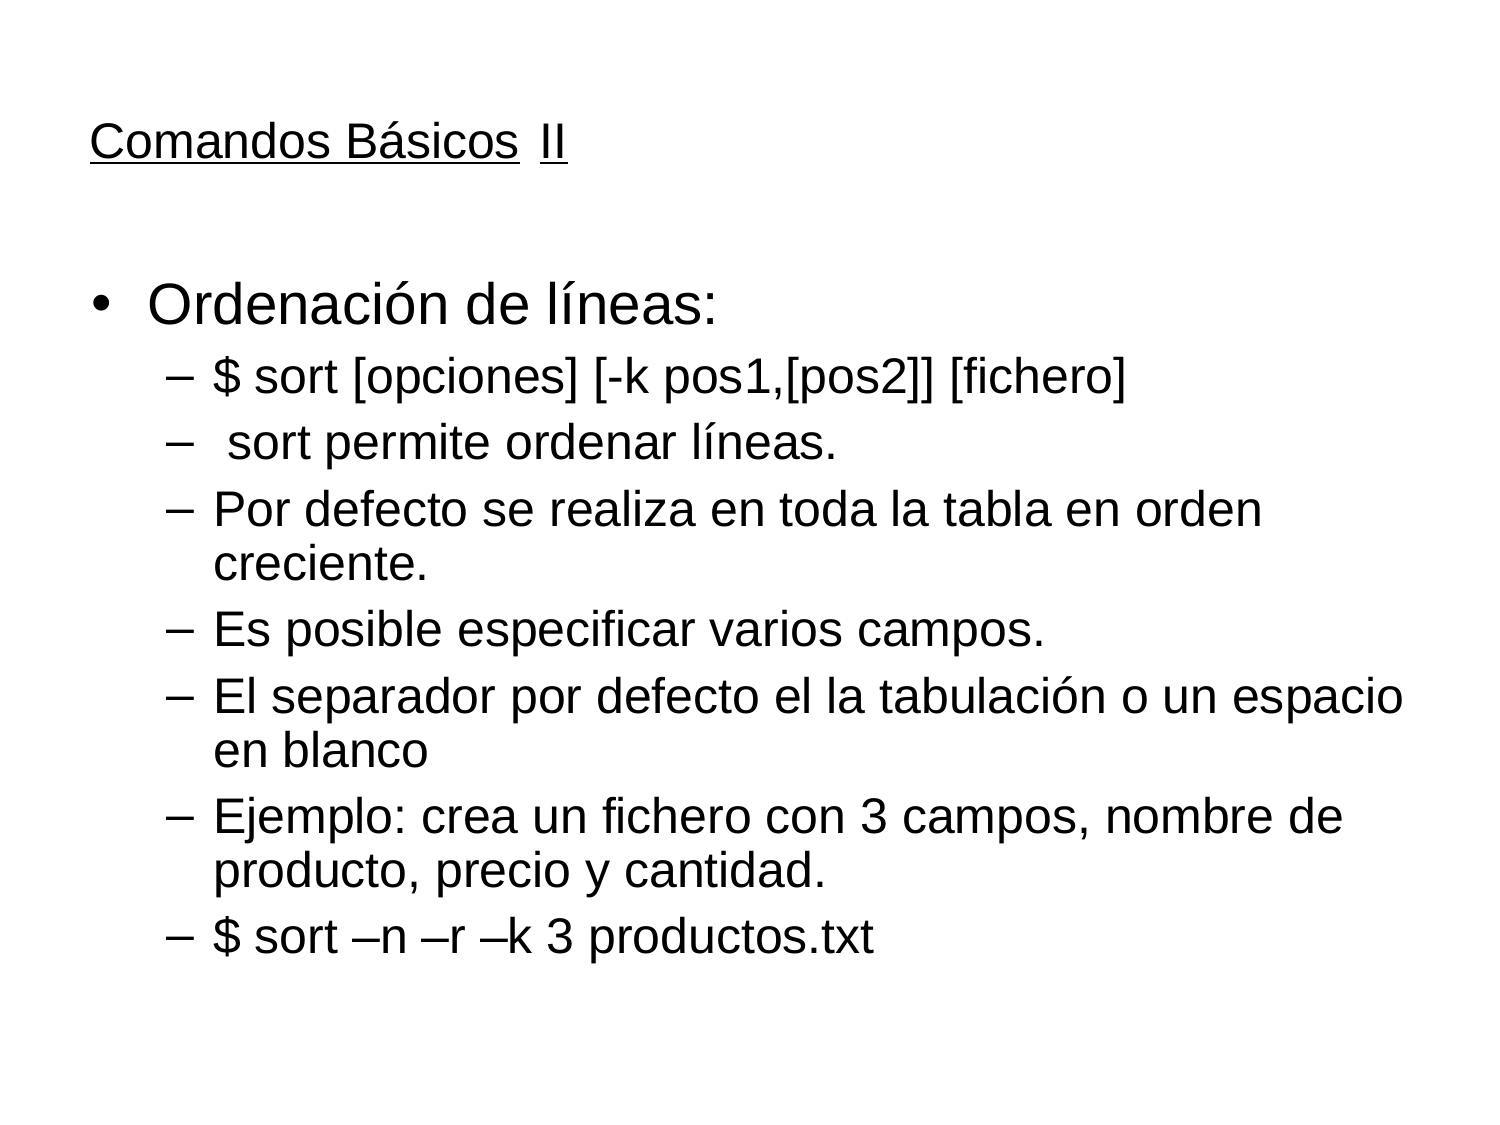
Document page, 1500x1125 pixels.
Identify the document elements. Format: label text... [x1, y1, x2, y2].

list Ordenación de líneas: $ sort [opciones] [-k pos1,[pos2]] [fichero] sort permite ordenar líneas. Por defecto se realiza en toda la tabla en orden creciente. Es posible especificar varios campos. El separador por defecto el la tabulación o un espacio en blanco Ejemplo: crea un fichero con 3 campos, nombre de producto, precio y cantidad. $ sort –n –r –k 3 productos.txt [76, 267, 1427, 1010]
title Comandos Básicos II [75, 45, 1426, 233]
